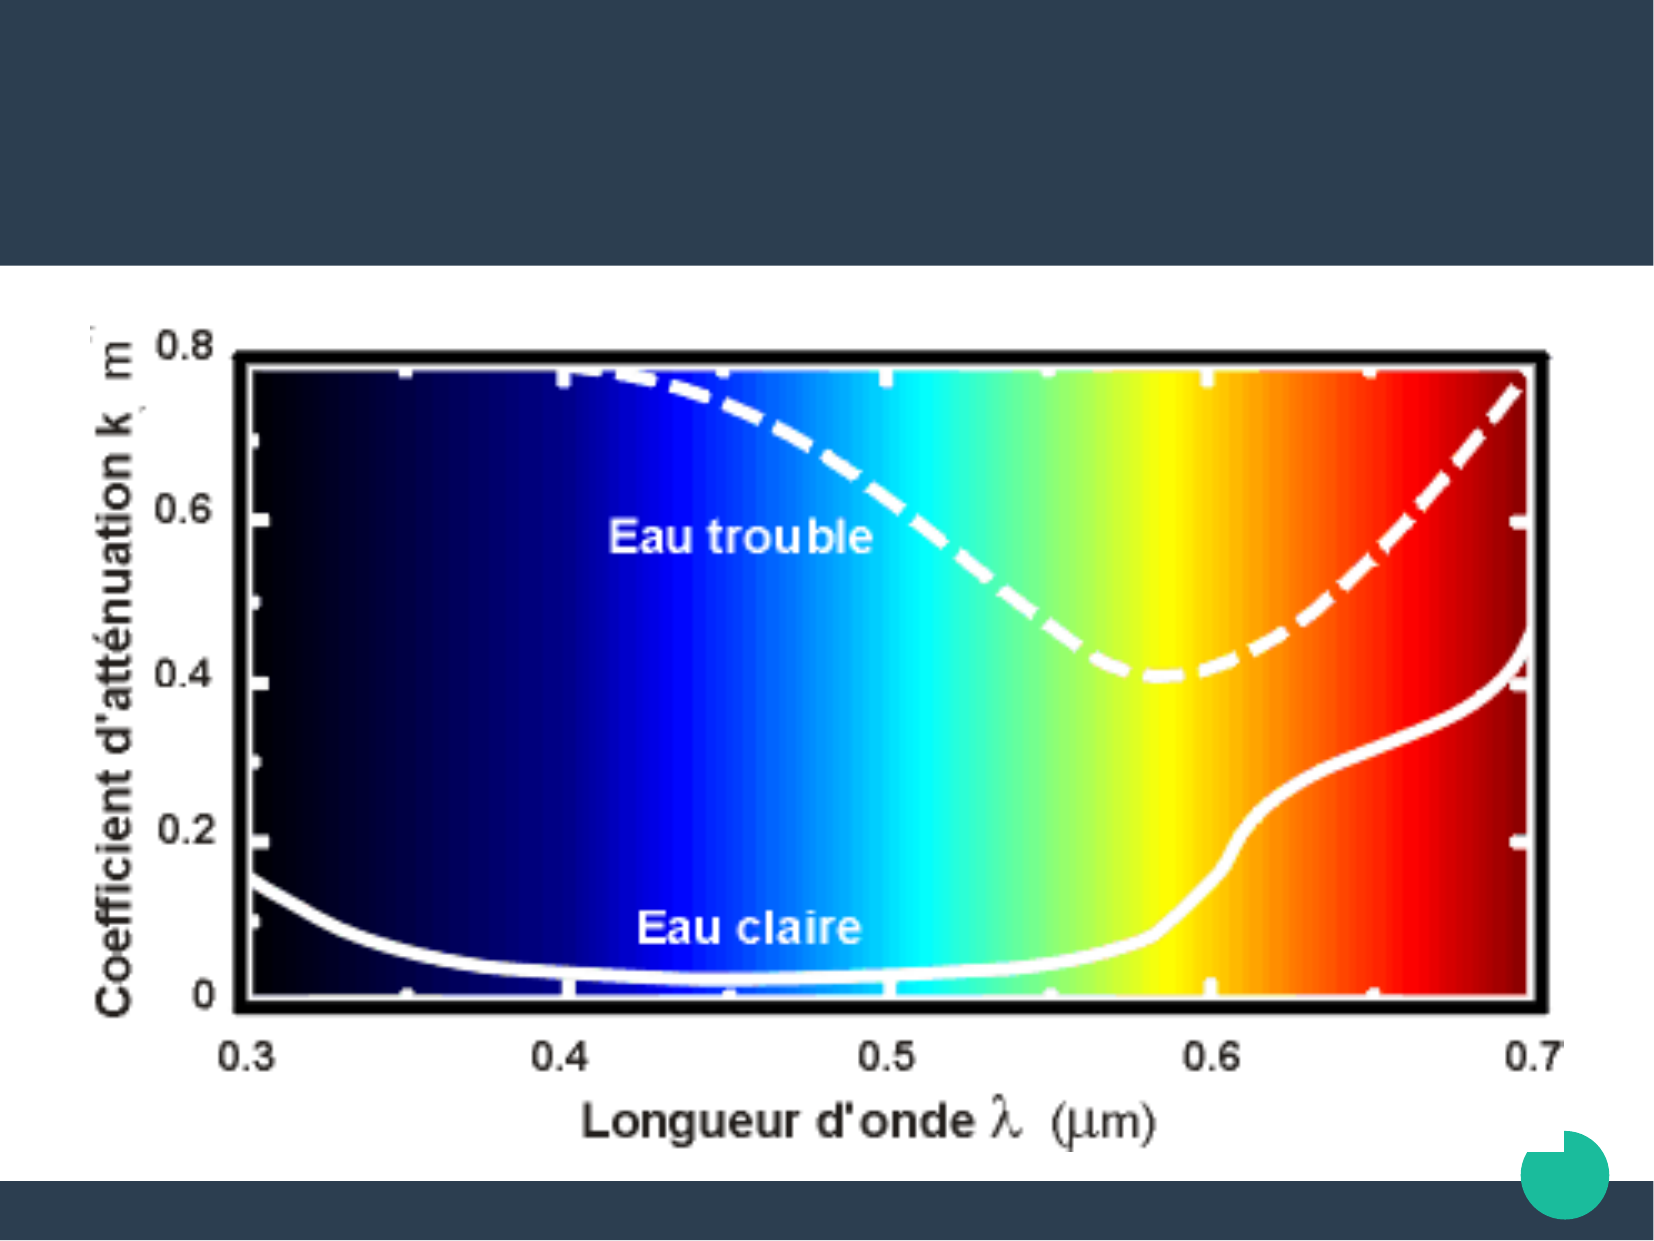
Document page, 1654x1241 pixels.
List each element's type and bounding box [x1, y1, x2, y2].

picture [90, 324, 1564, 1152]
